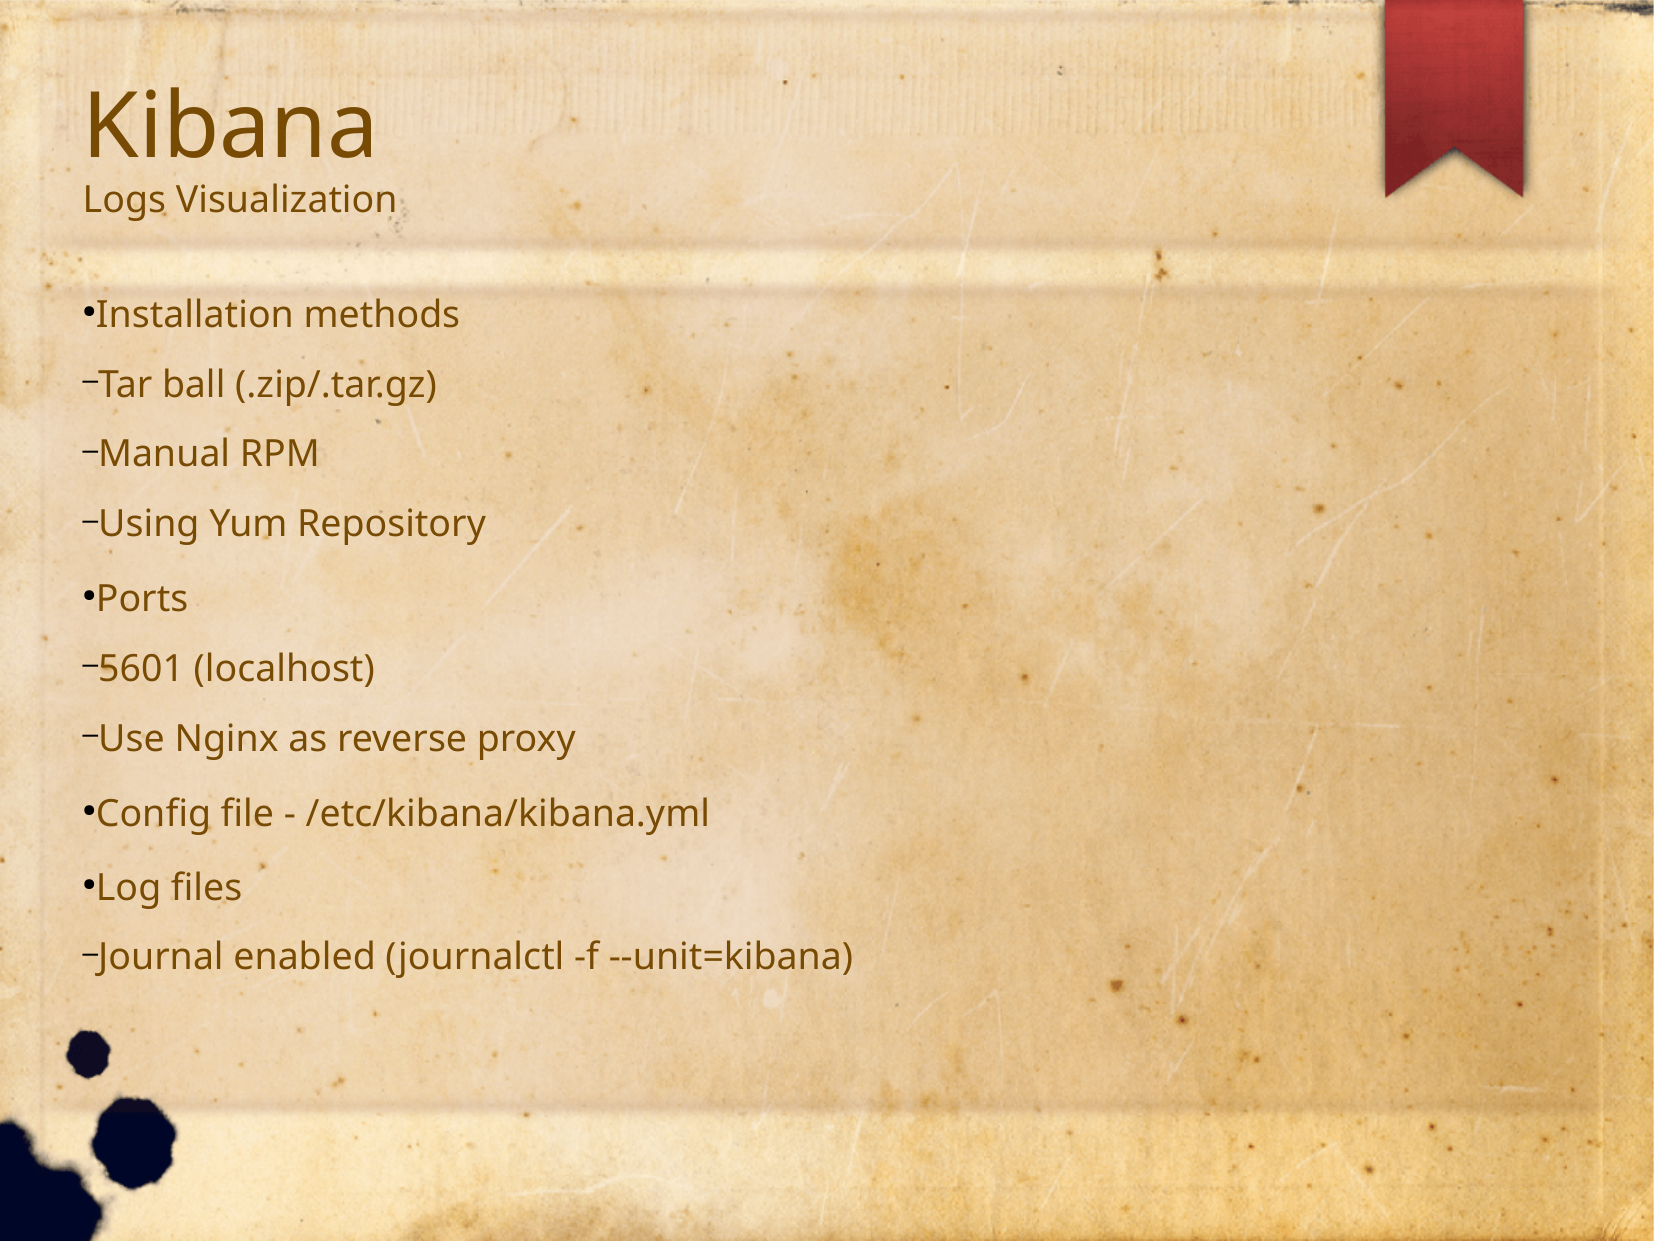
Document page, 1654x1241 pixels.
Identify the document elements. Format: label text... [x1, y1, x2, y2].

title Kibana Logs Visualization [82, 49, 1347, 237]
list Installation methods Tar ball (.zip/.tar.gz) Manual RPM Using Yum Repository Ports 5601 (localhost) Use Nginx as reverse proxy Config file - /etc/kibana/kibana.yml Log files Journal enabled (journalctl -f --unit=kibana) [82, 290, 1538, 1063]
